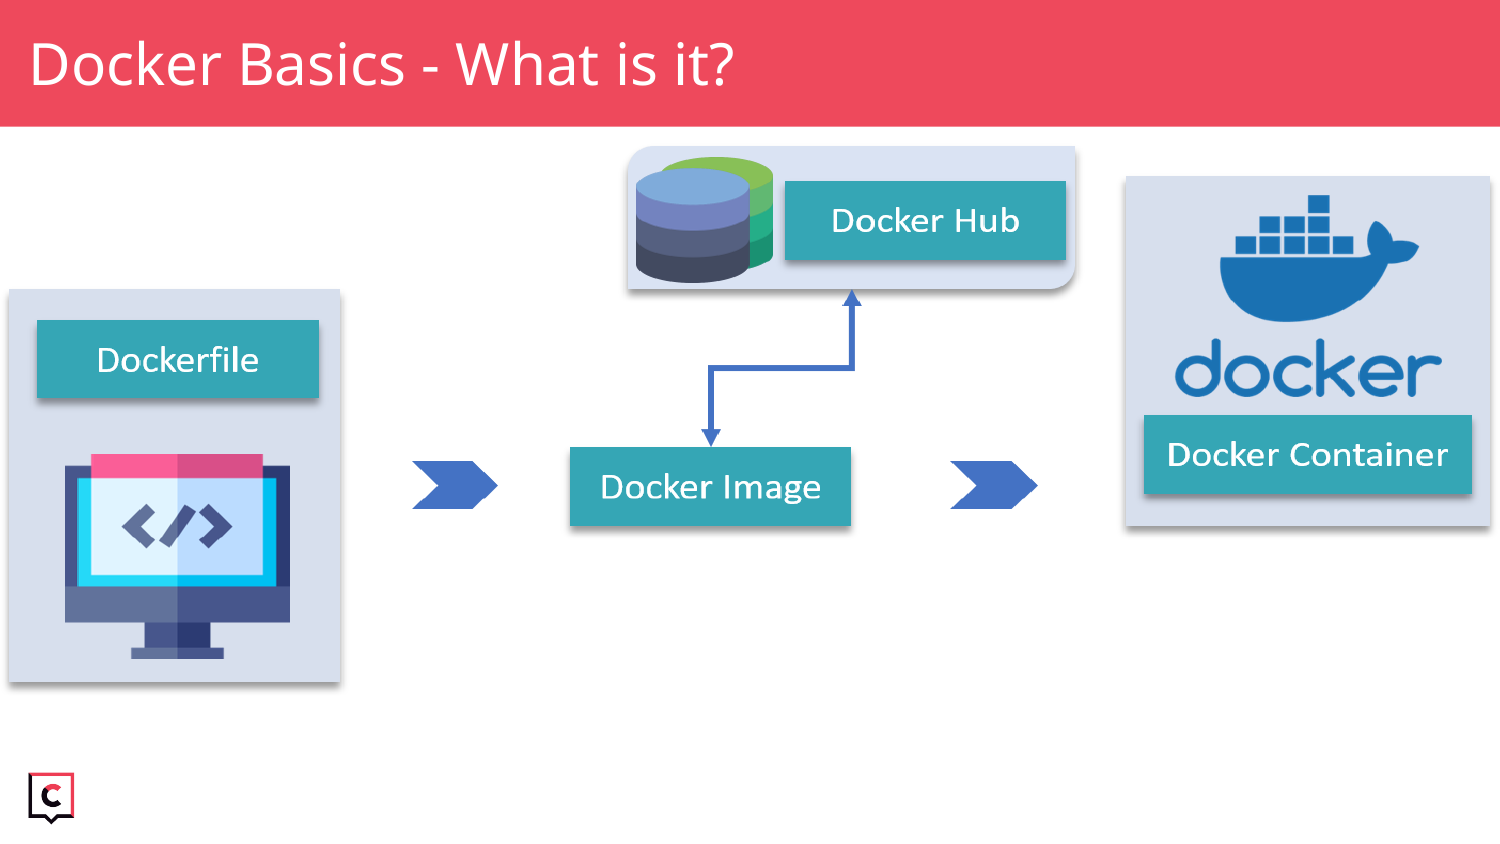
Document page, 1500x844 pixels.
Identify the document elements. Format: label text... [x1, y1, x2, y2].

picture [19, 764, 82, 830]
picture [0, 143, 1500, 696]
title Docker Basics - What is it? [13, 12, 1412, 107]
